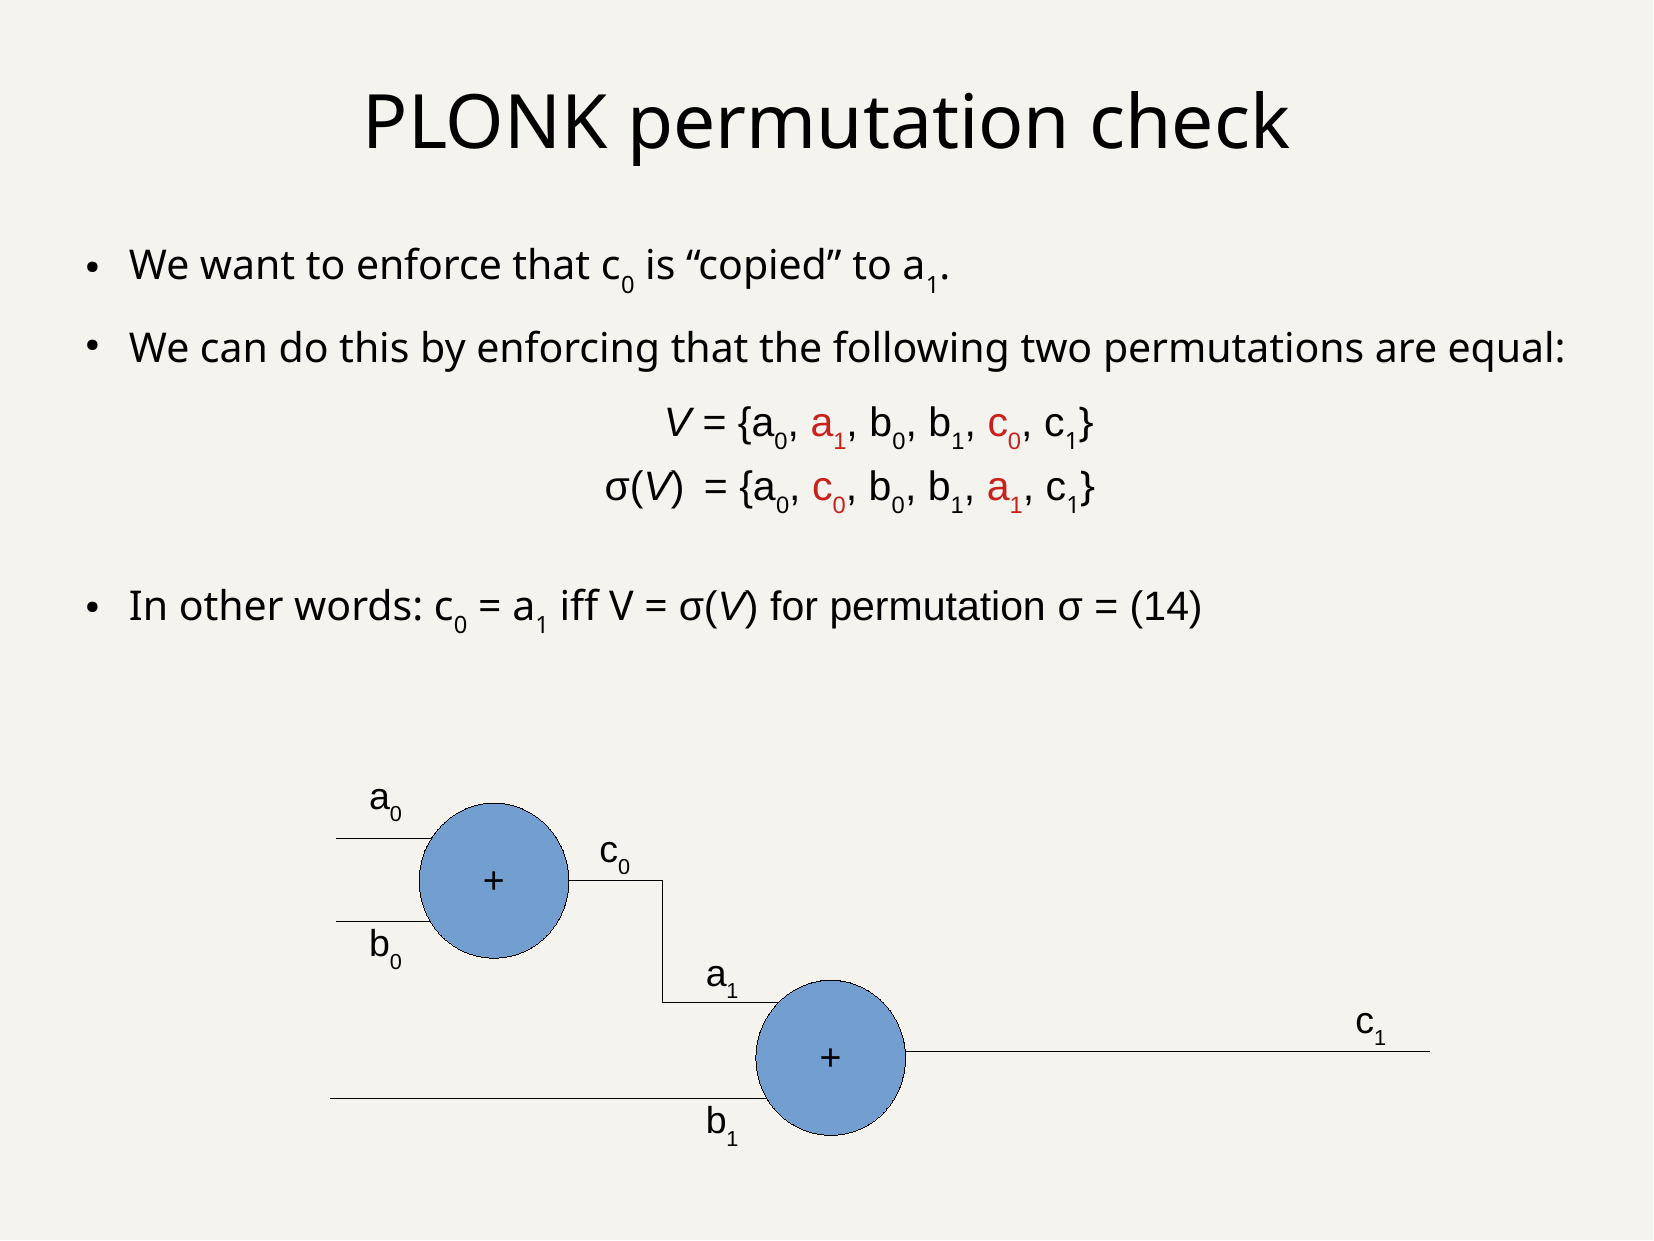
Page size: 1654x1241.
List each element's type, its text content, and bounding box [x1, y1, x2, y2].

list We want to enforce that c0 is “copied” to a1. We can do this by enforcing that the following two permutations are equal: V = {a0, a1, b0, b1, c0, c1} σ(V) = {a0, c0, b0, b1, a1, c1} In other words: c0 = a1 iff V = σ(V) for permutation σ = (14) [70, 236, 1571, 697]
text_box b0 [354, 915, 426, 982]
text_box + [755, 980, 906, 1136]
text_box a0 [354, 767, 426, 834]
text_box b1 [691, 1092, 762, 1159]
text_box a1 [691, 944, 762, 1002]
text_box a1 [691, 1003, 762, 1011]
text_box c0 [584, 820, 656, 887]
text_box c1 [1340, 992, 1412, 1058]
text_box + [419, 803, 569, 959]
title PLONK permutation check [82, 49, 1571, 189]
